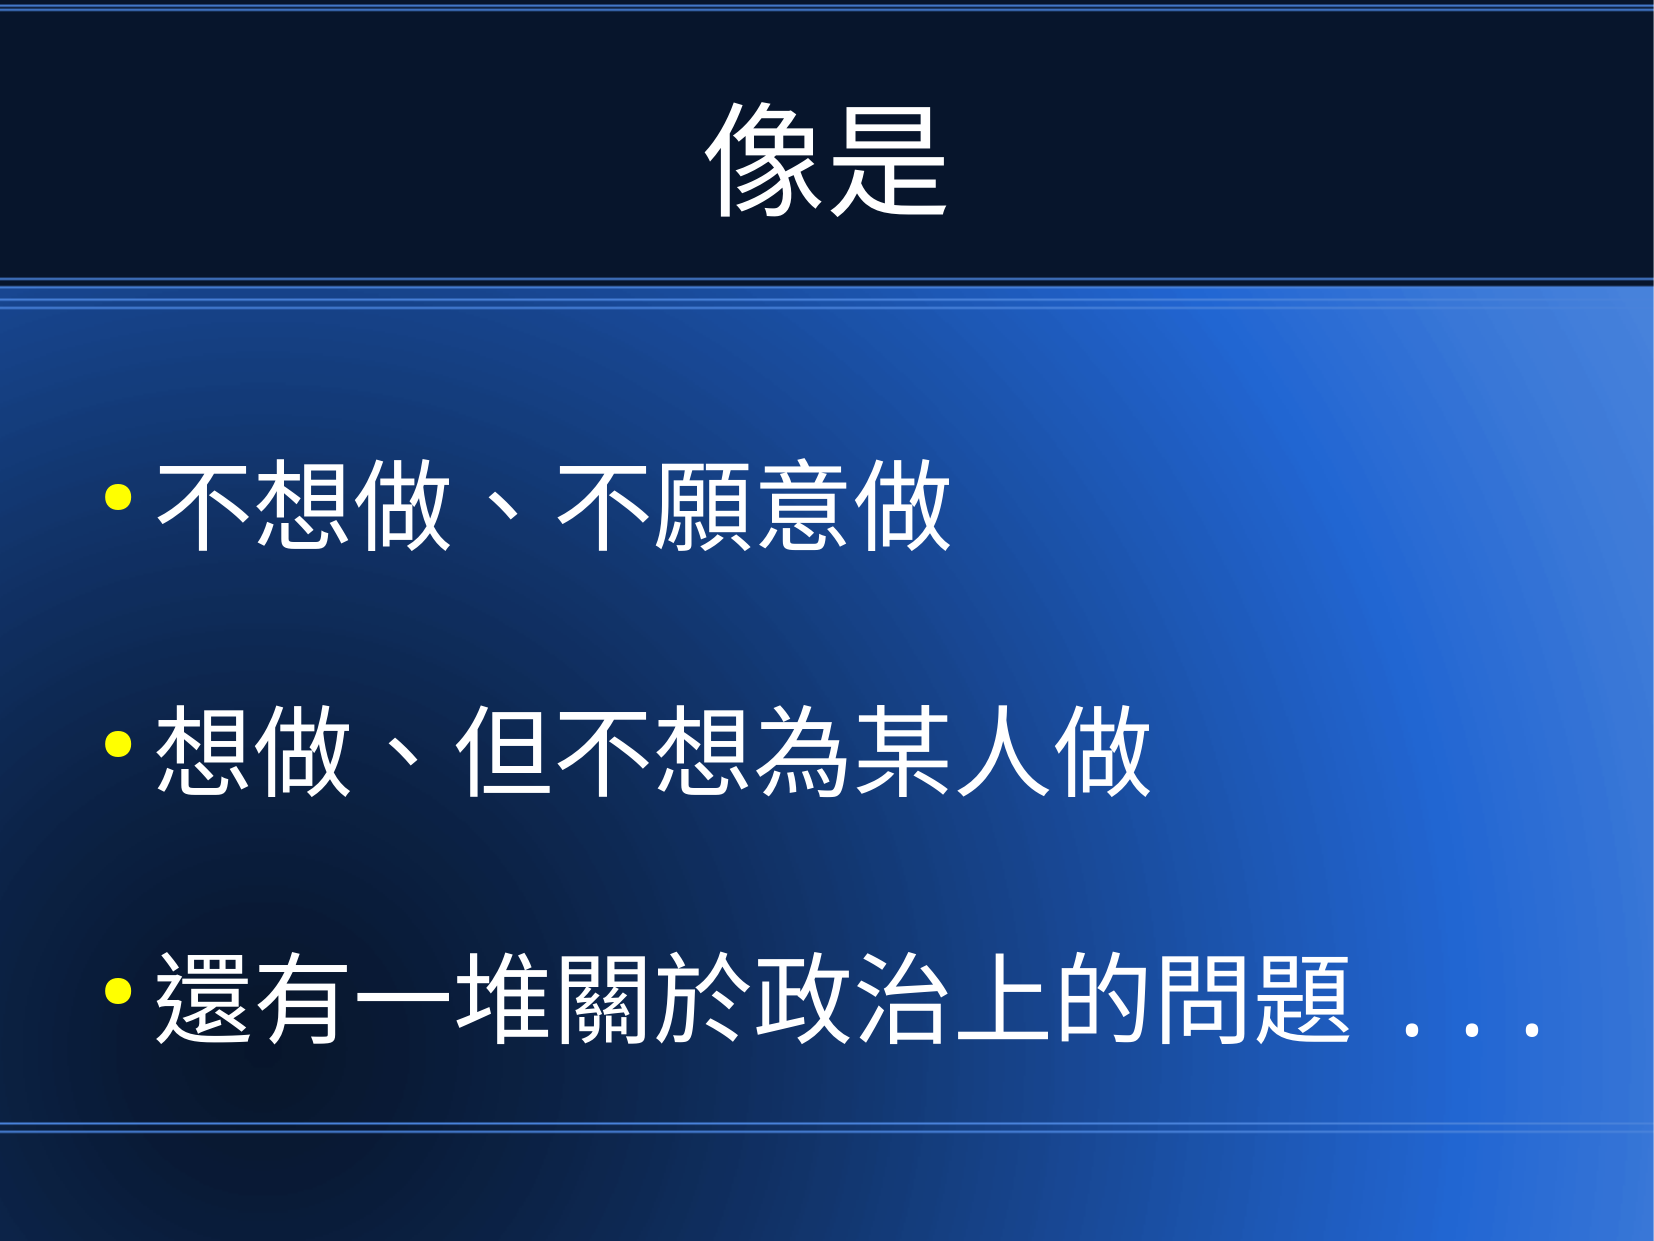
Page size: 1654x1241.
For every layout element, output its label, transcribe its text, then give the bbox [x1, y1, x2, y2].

list 不想做、不願意做 想做、但不想為某人做 還有一堆關於政治上的問題... [82, 355, 1571, 1241]
picture [0, 0, 1654, 1241]
title 像是 [82, 49, 1571, 257]
